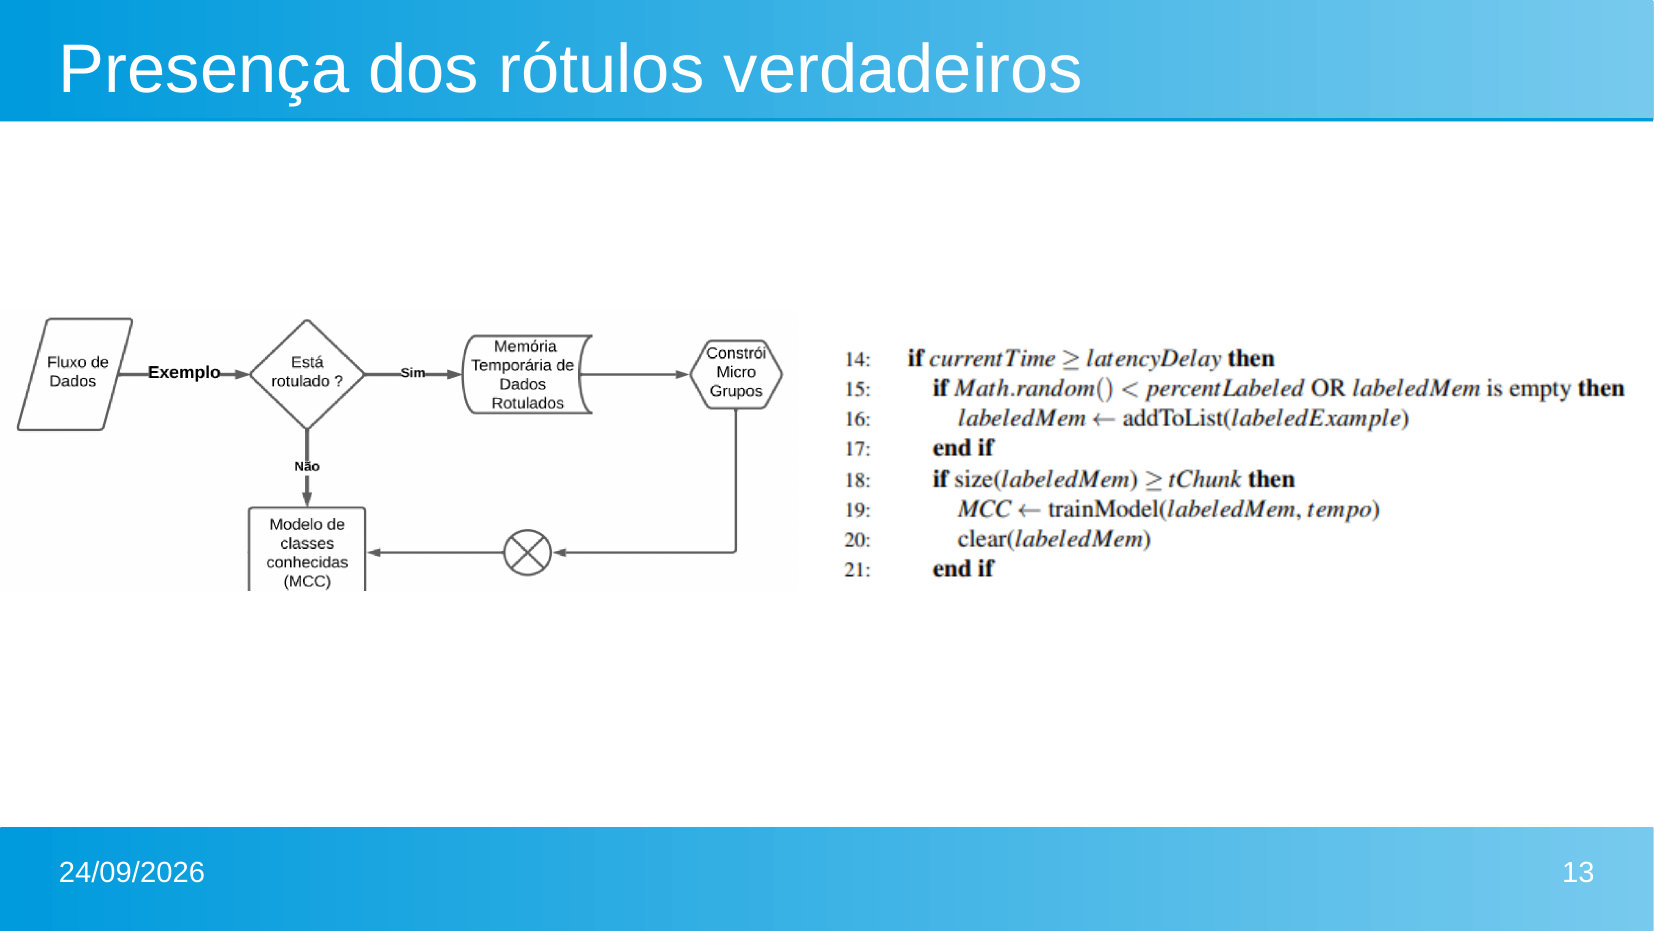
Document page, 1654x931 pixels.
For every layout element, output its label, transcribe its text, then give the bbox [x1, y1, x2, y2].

picture [0, 308, 798, 591]
title Presença dos rótulos verdadeiros [59, 29, 1595, 108]
picture [844, 346, 1639, 583]
